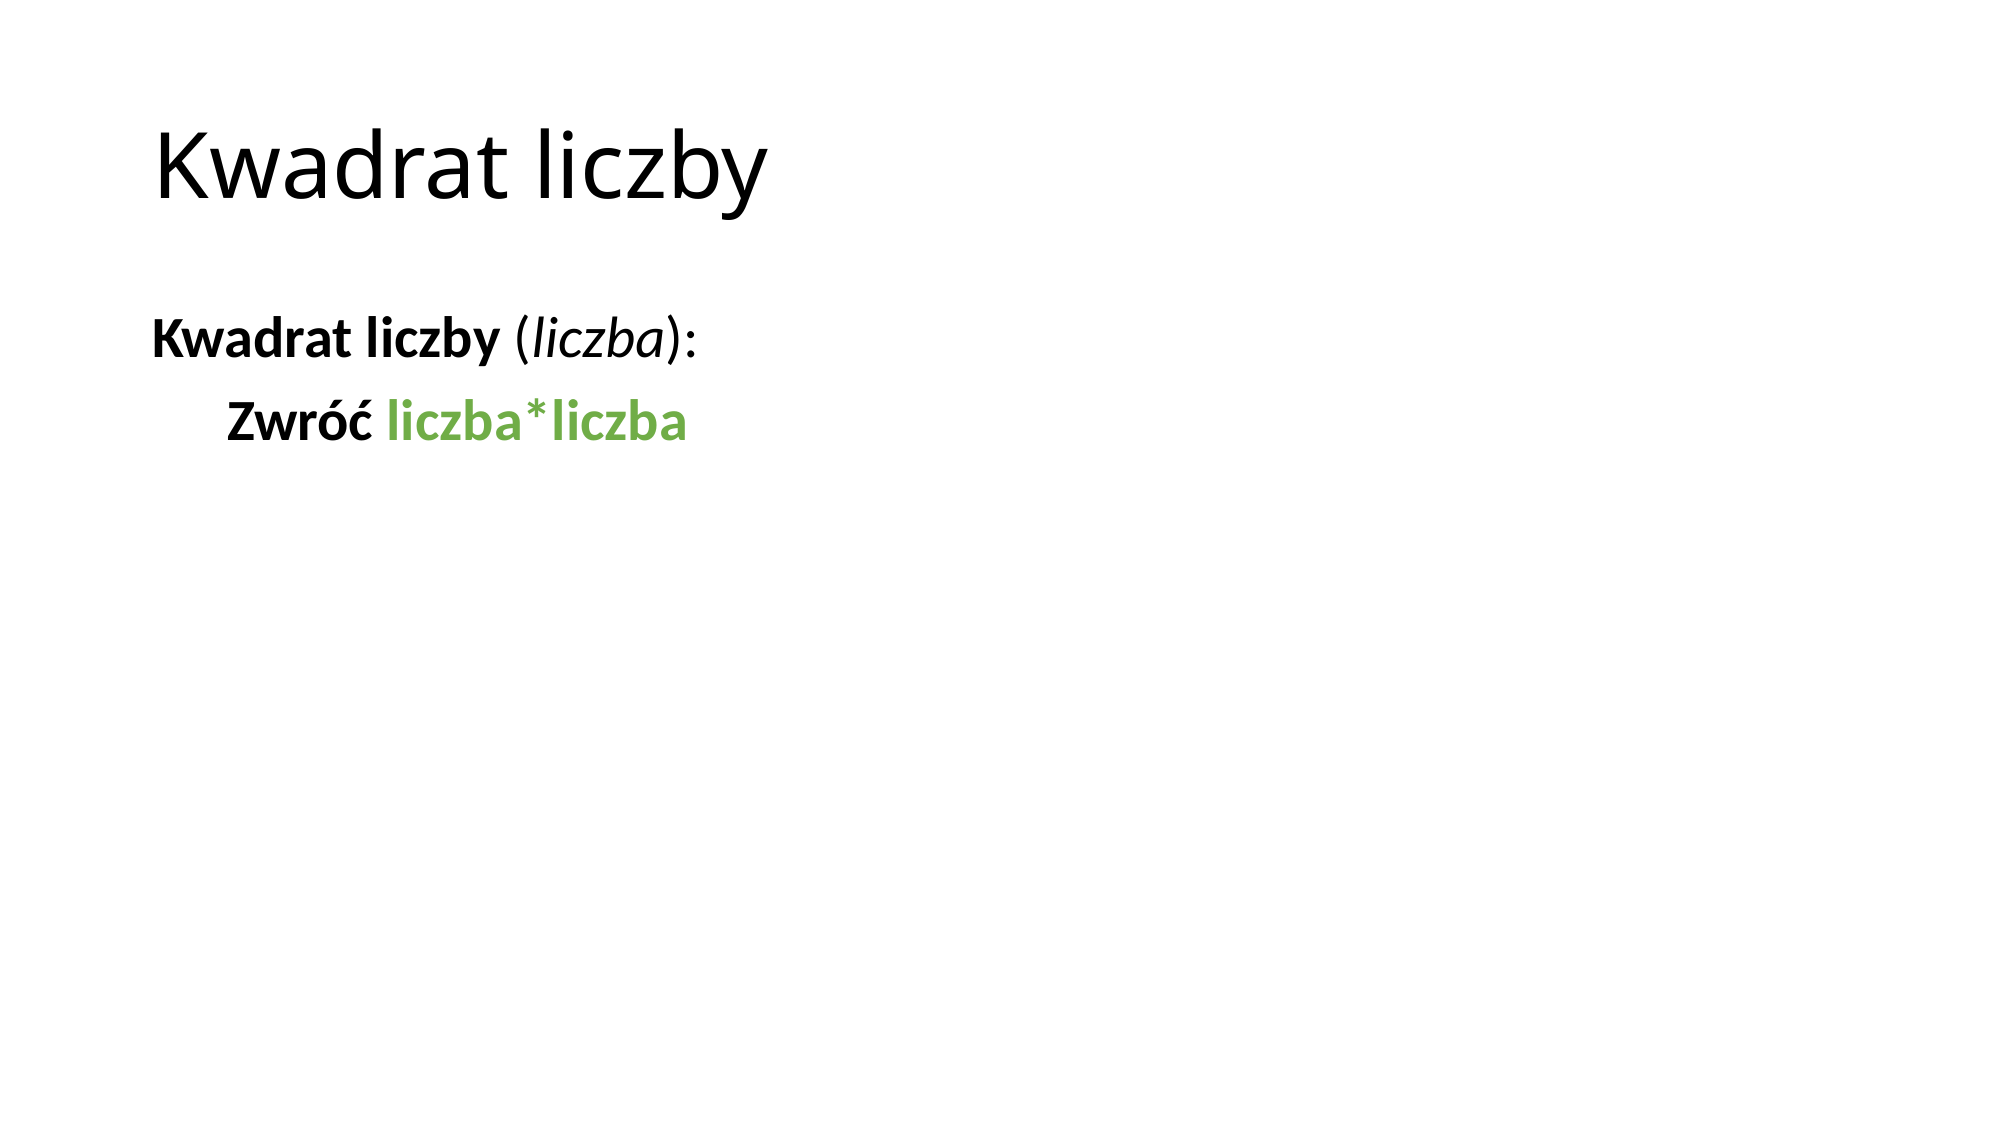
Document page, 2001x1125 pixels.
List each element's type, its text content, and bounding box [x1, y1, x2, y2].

list Kwadrat liczby (liczba): Zwróć liczba*liczba [137, 299, 1863, 1014]
title Kwadrat liczby [137, 59, 1863, 278]
